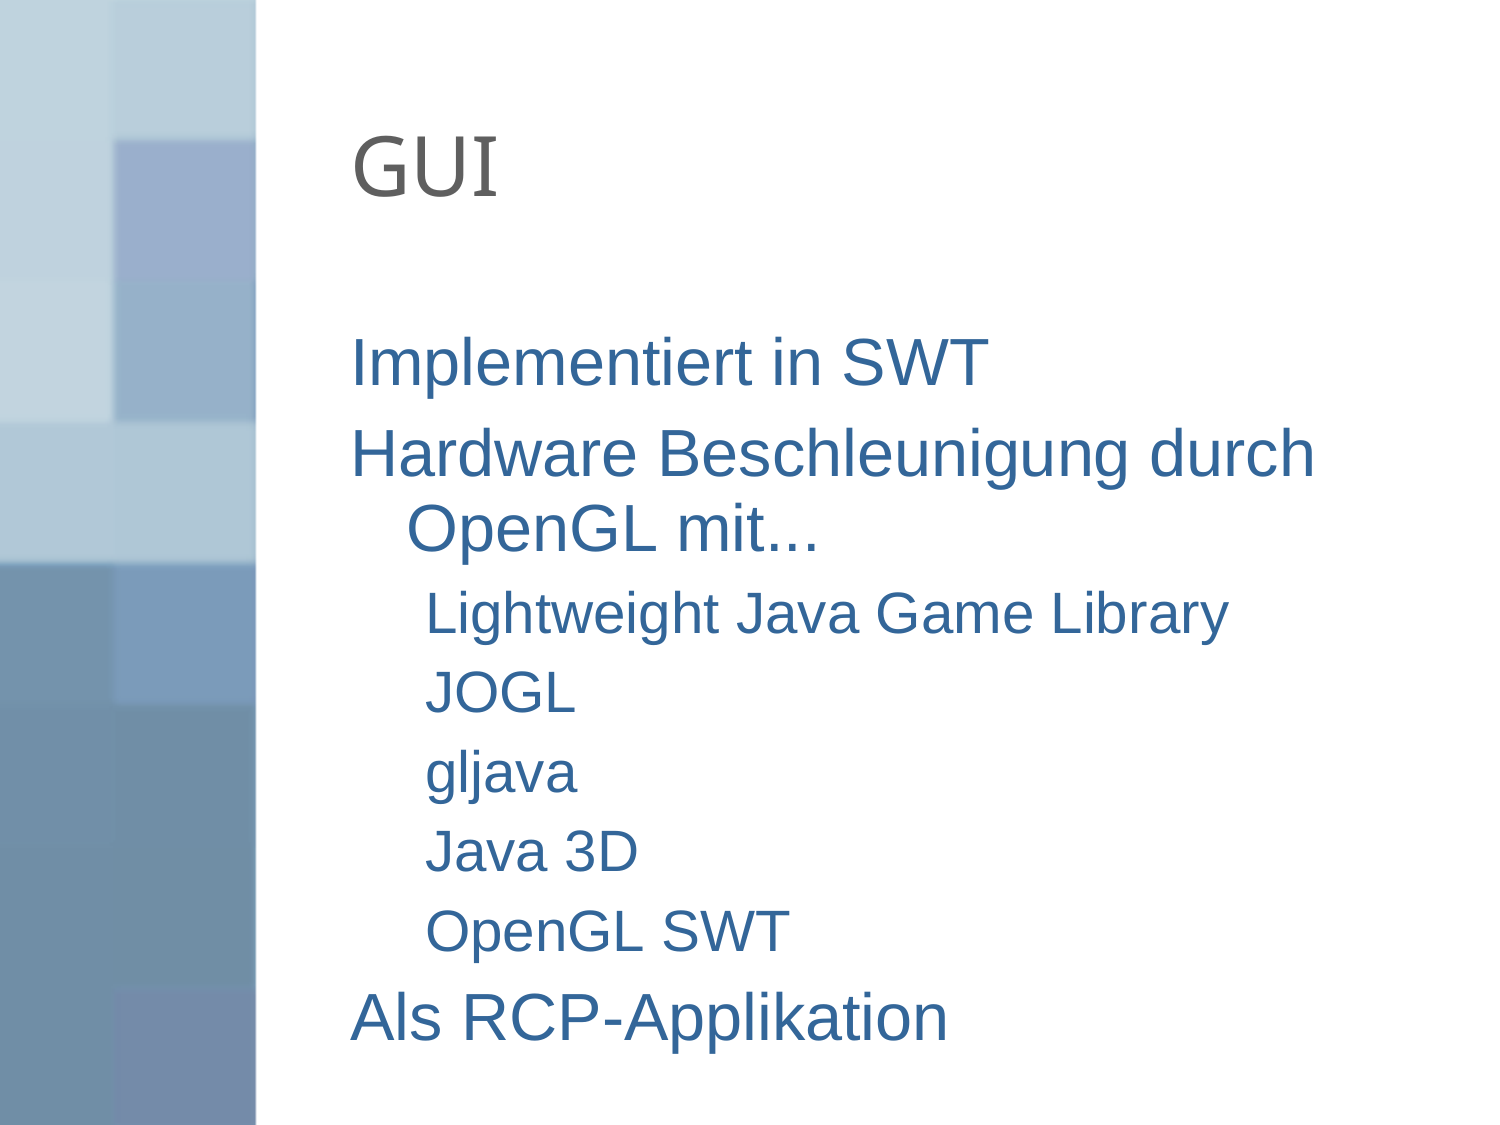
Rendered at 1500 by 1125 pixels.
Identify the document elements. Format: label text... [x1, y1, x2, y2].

list Implementiert in SWT Hardware Beschleunigung durch OpenGL mit... Lightweight Java Game Library JOGL gljava Java 3D OpenGL SWT Als RCP-Applikation [350, 324, 1401, 1054]
picture [0, 0, 1500, 1125]
title GUI [350, 8, 1401, 324]
